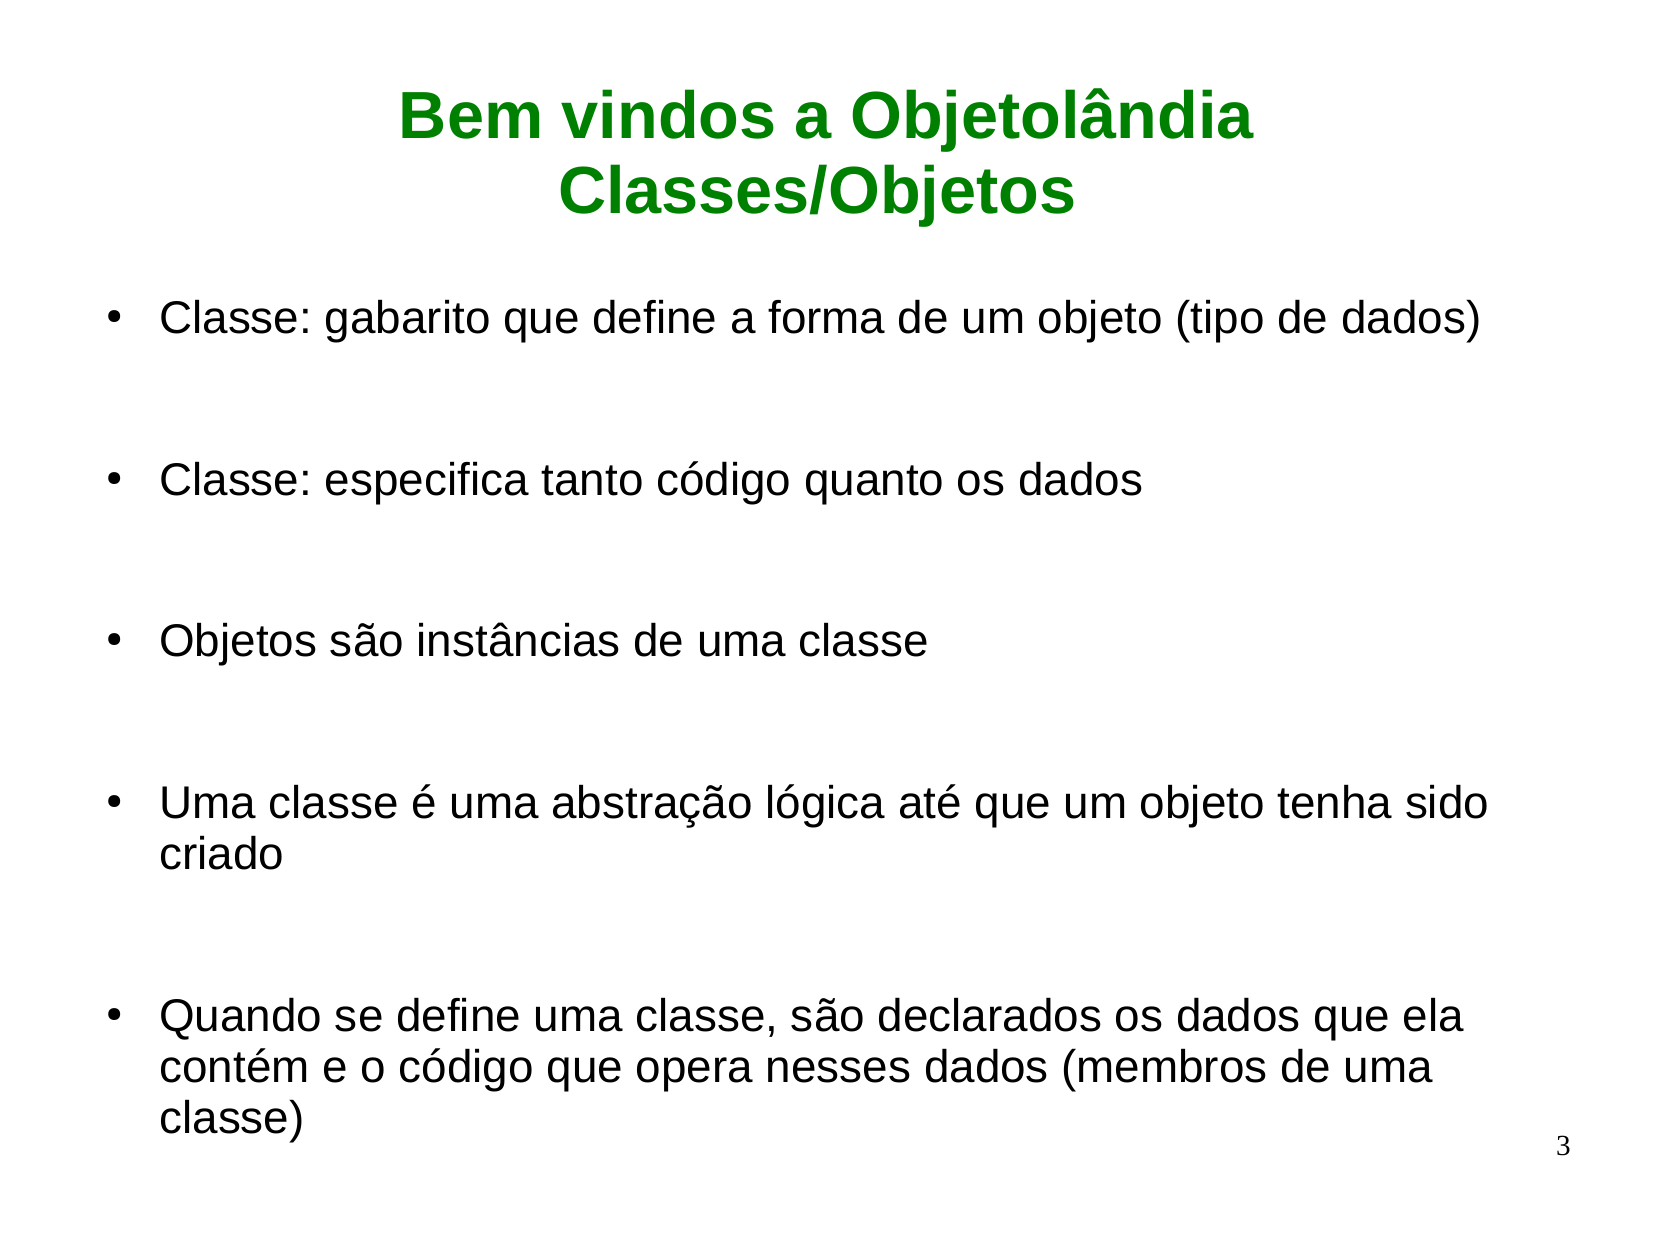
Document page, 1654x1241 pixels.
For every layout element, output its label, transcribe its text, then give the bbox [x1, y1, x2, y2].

list Classe: gabarito que define a forma de um objeto (tipo de dados) Classe: especifica tanto código quanto os dados Objetos são instâncias de uma classe Uma classe é uma abstração lógica até que um objeto tenha sido criado Quando se define uma classe, são declarados os dados que ela contém e o código que opera nesses dados (membros de uma classe) [88, 206, 1577, 1221]
title Bem vindos a Objetolândia Classes/Objetos [82, 49, 1571, 257]
